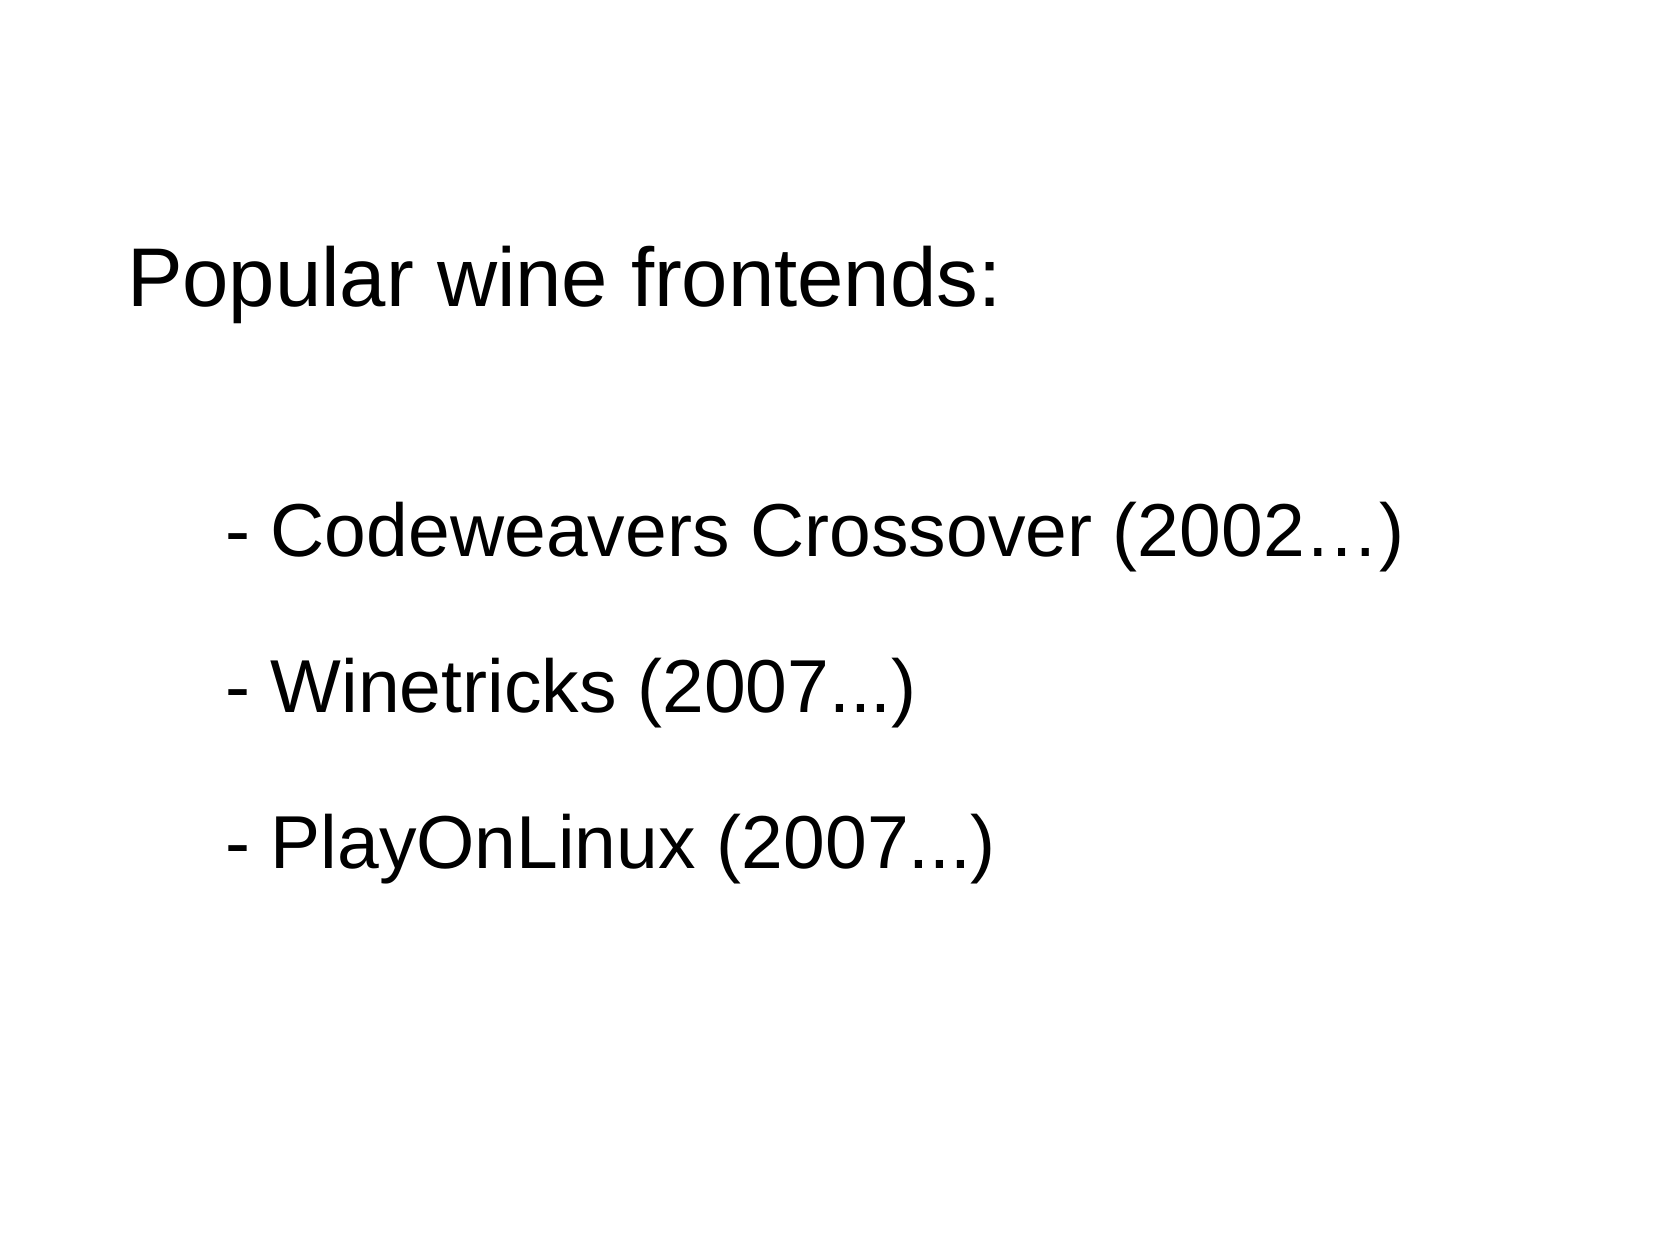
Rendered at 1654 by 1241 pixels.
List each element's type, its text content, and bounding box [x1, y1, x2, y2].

title - Codeweavers Crossover (2002…) - Winetricks (2007...) - PlayOnLinux (2007...) [225, 443, 1576, 934]
text_box Popular wine frontends: [112, 225, 1501, 333]
